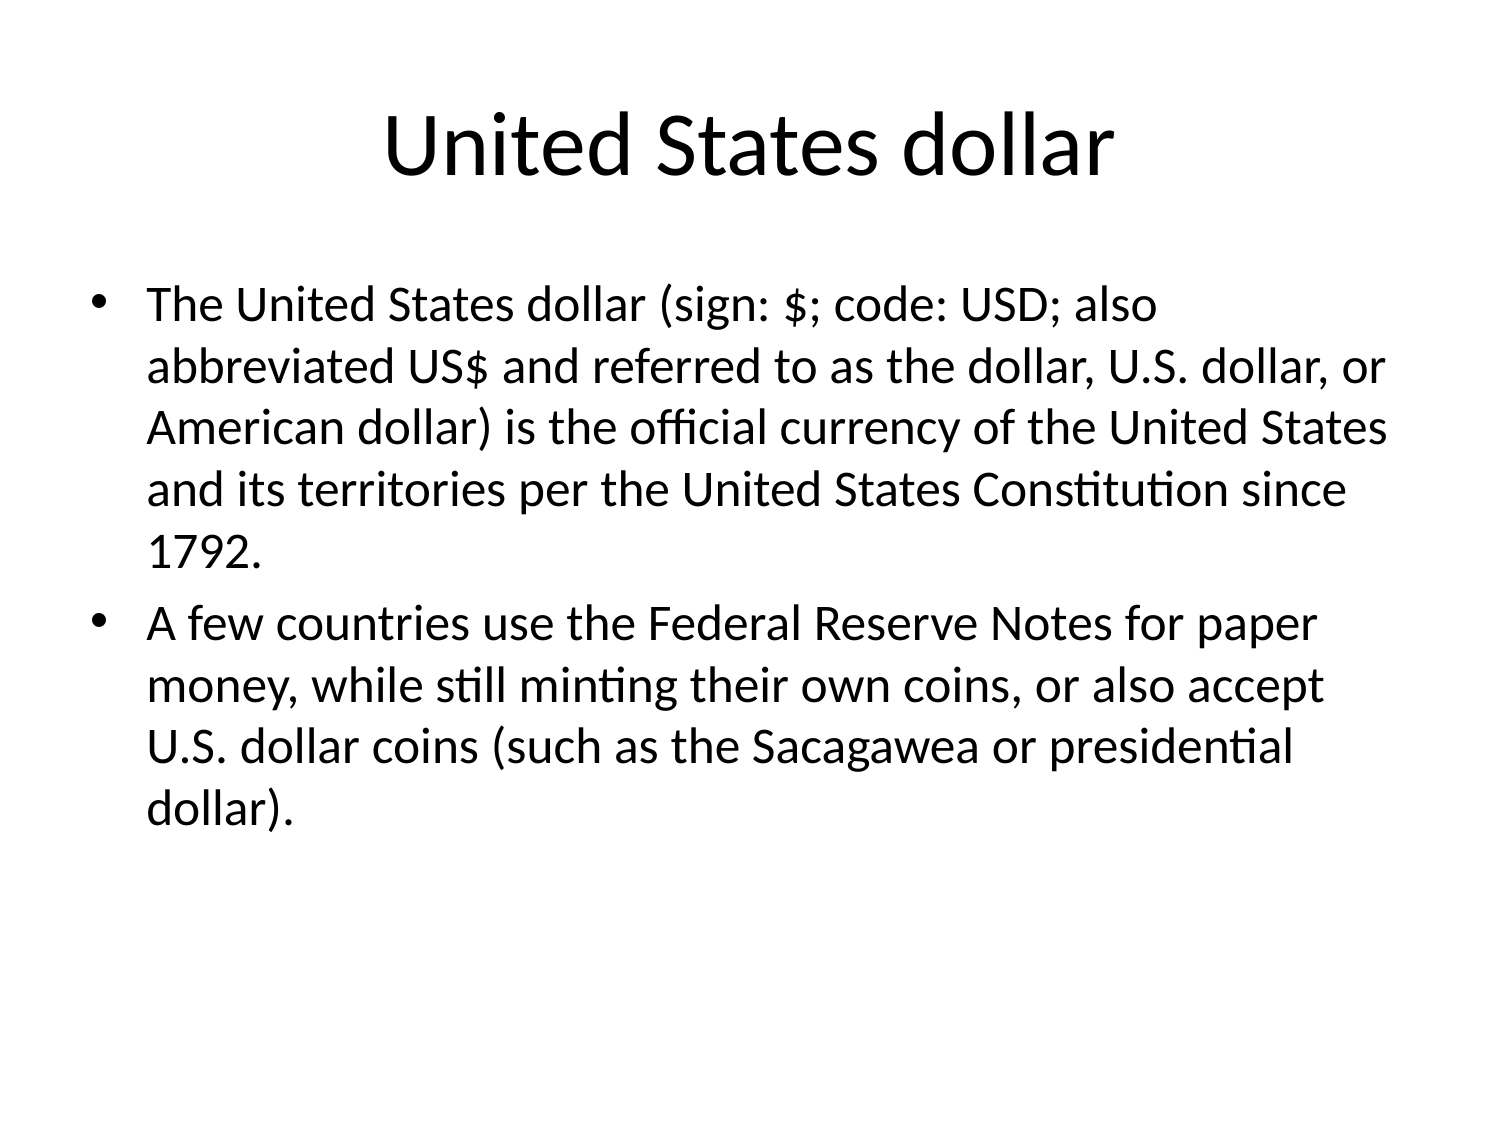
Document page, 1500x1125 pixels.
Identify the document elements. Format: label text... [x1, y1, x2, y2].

list The United States dollar (sign: $; code: USD; also abbreviated US$ and referred to as the dollar, U.S. dollar, or American dollar) is the official currency of the United States and its territories per the United States Constitution since 1792. A few countries use the Federal Reserve Notes for paper money, while still minting their own coins, or also accept U.S. dollar coins (such as the Sacagawea or presidential dollar). [75, 262, 1425, 1005]
title United States dollar [75, 45, 1425, 233]
